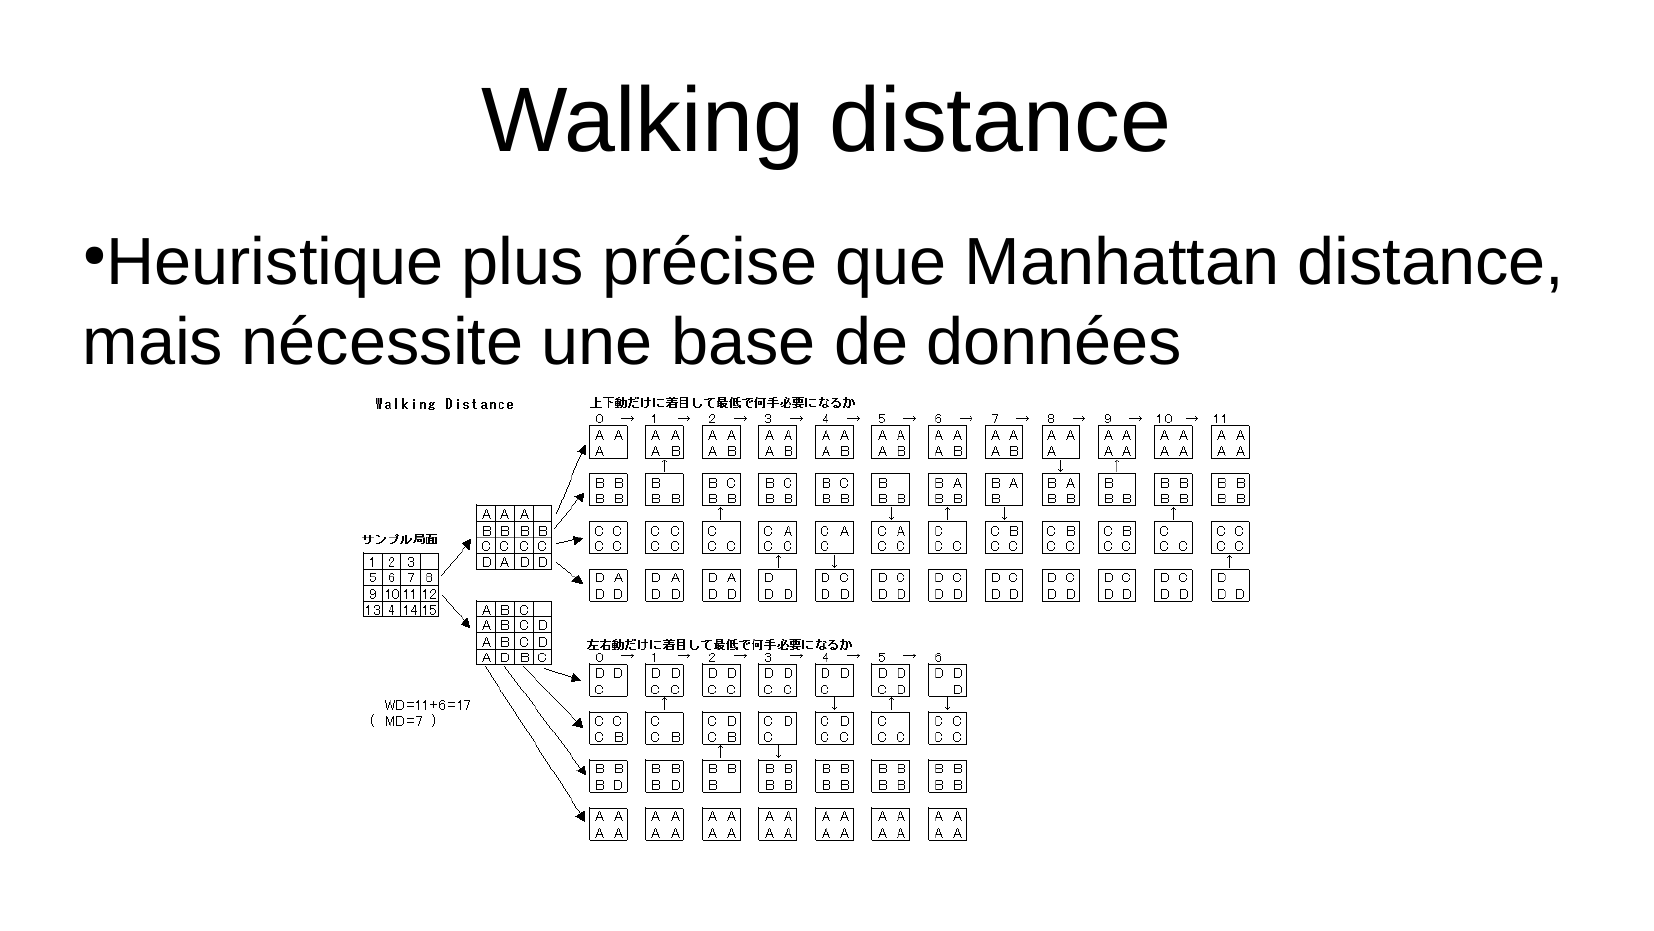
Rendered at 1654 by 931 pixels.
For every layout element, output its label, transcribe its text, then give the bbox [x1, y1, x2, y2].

picture [354, 383, 1262, 848]
title Walking distance [82, 37, 1571, 193]
list Heuristique plus précise que Manhattan distance, mais nécessite une base de données [82, 217, 1571, 384]
